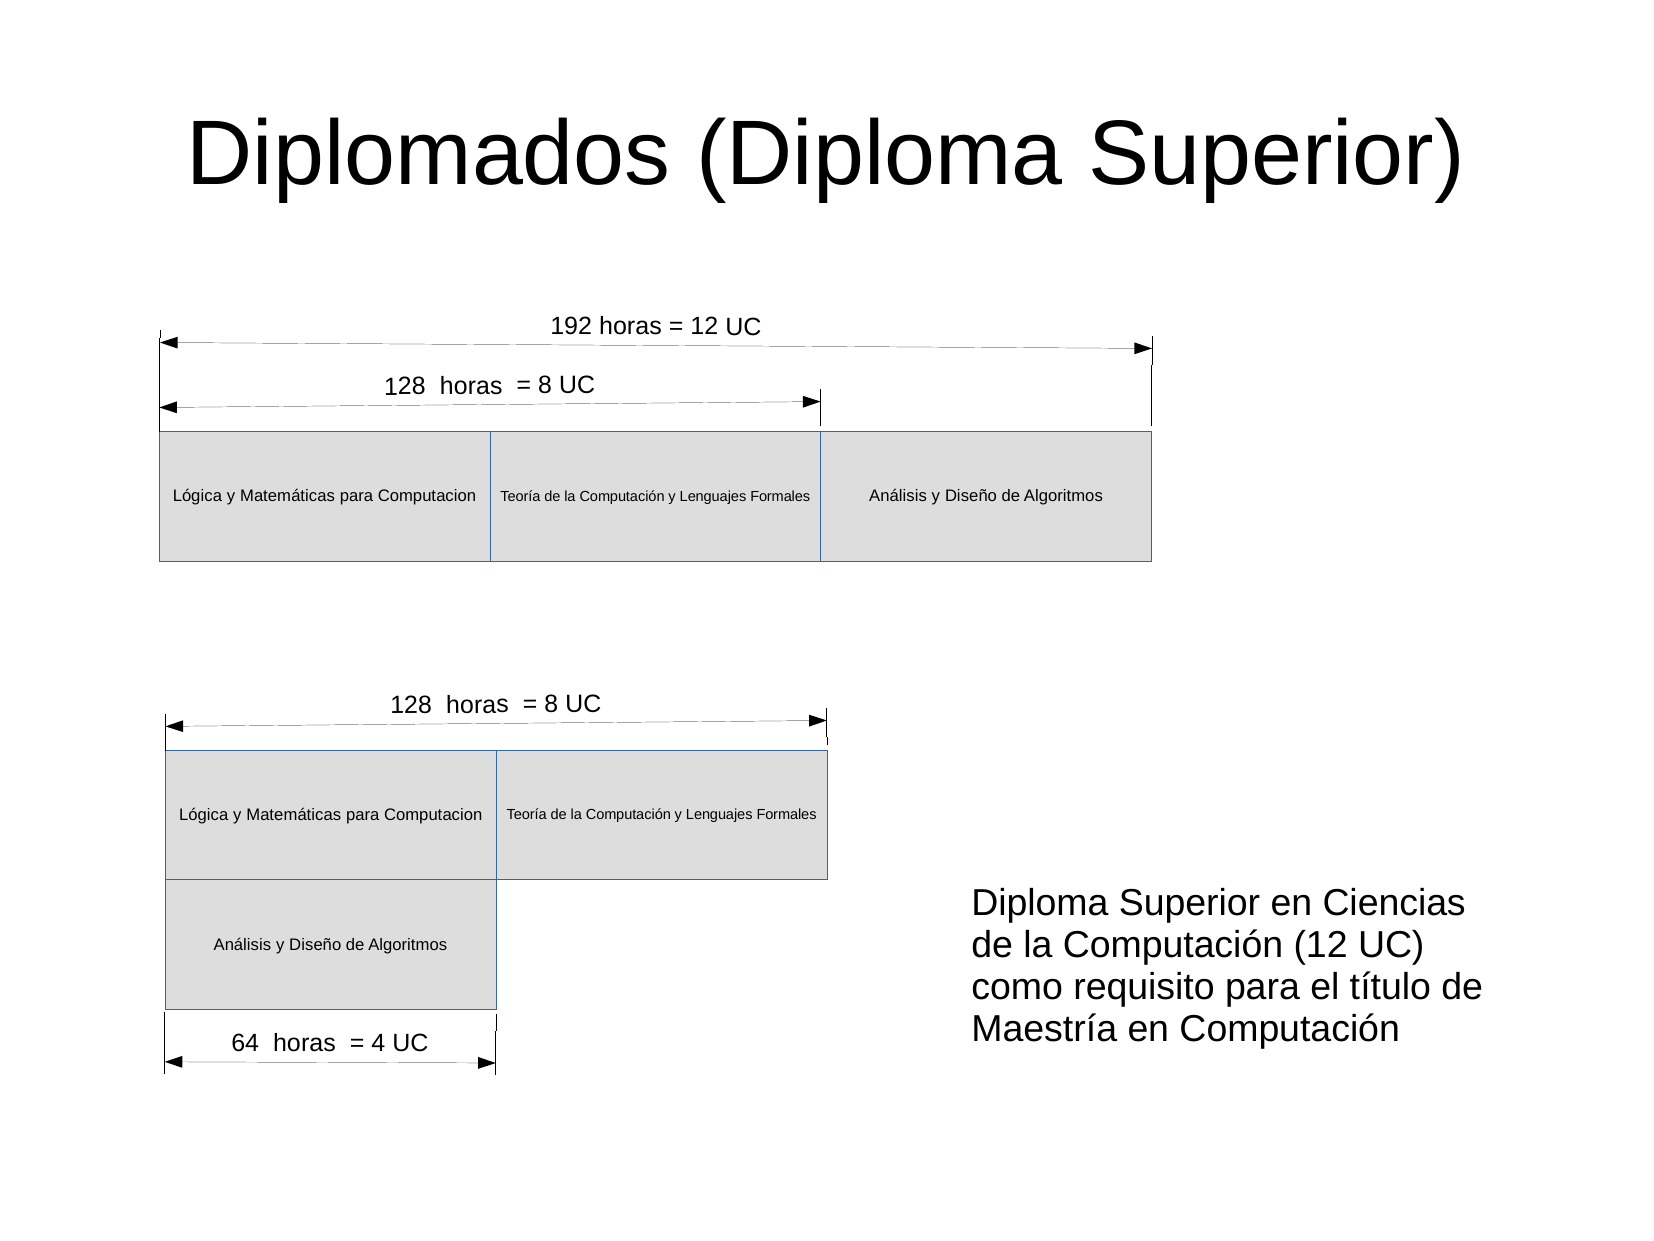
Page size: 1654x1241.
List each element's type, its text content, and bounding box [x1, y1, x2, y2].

text_box Teoría de la Computación y Lenguajes Formales [490, 431, 821, 562]
text_box Diploma Superior en Ciencias de la Computación (12 UC) como requisito para el título de Maestría en Computación [956, 874, 1524, 1111]
text_box Lógica y Matemáticas para Computacion [165, 750, 496, 879]
text_box Análisis y Diseño de Algoritmos [821, 431, 1152, 562]
text_box Análisis y Diseño de Algoritmos [165, 879, 497, 1010]
title Diplomados (Diploma Superior) [82, 49, 1571, 257]
text_box Lógica y Matemáticas para Computacion [159, 431, 490, 562]
text_box Teoría de la Computación y Lenguajes Formales [496, 750, 828, 880]
